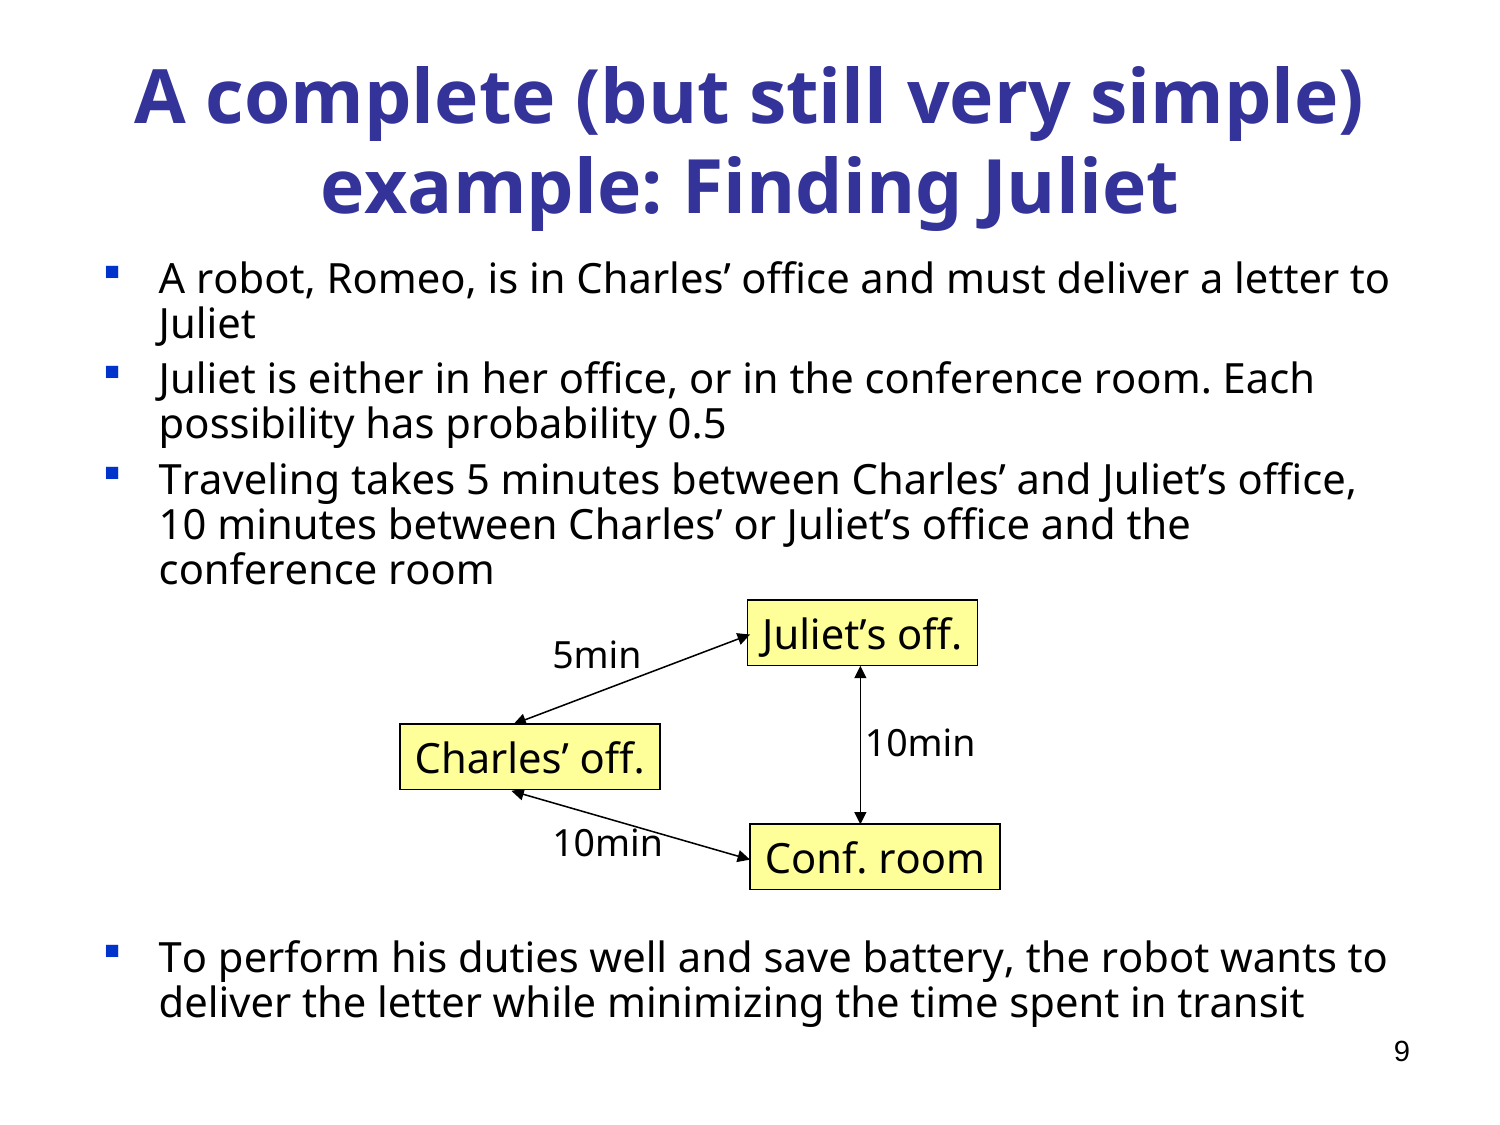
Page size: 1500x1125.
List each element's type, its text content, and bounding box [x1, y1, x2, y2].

text_box <number> [1074, 1024, 1426, 1103]
text_box Conf. room [750, 823, 1001, 890]
text_box Charles’ off. [399, 723, 661, 790]
text_box 10min [849, 711, 991, 772]
text_box 5min [537, 623, 657, 685]
text_box Juliet’s off. [747, 600, 978, 666]
title A complete (but still very simple) example: Finding Juliet [75, 45, 1426, 233]
list A robot, Romeo, is in Charles’ office and must deliver a letter to Juliet Juliet is either in her office, or in the conference room. Each possibility has probability 0.5 Traveling takes 5 minutes between Charles’ and Juliet’s office, 10 minutes between Charles’ or Juliet’s office and the conference room To perform his duties well and save battery, the robot wants to deliver the letter while minimizing the time spent in transit [87, 249, 1413, 1063]
text_box 10min [537, 811, 679, 872]
